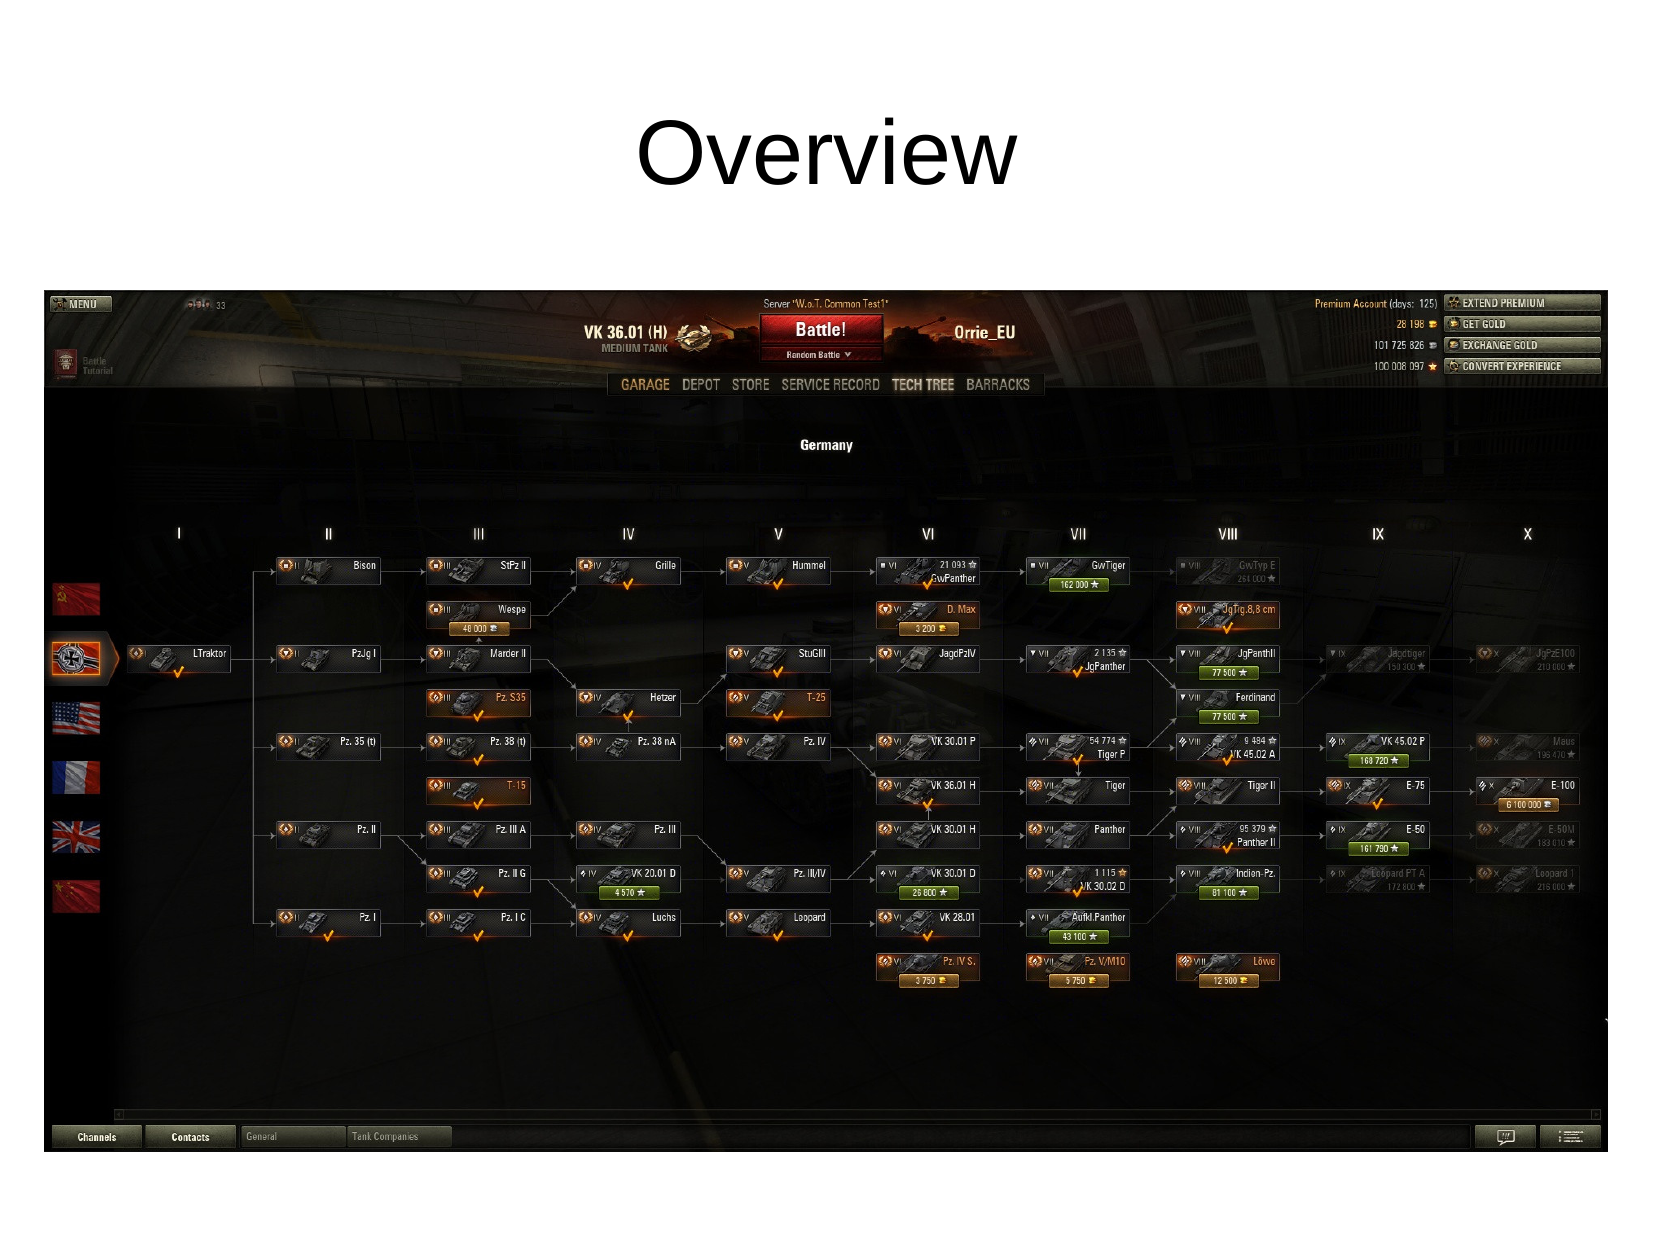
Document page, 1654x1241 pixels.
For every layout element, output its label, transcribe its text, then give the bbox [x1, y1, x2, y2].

title Overview [82, 49, 1571, 257]
picture [44, 290, 1608, 1152]
